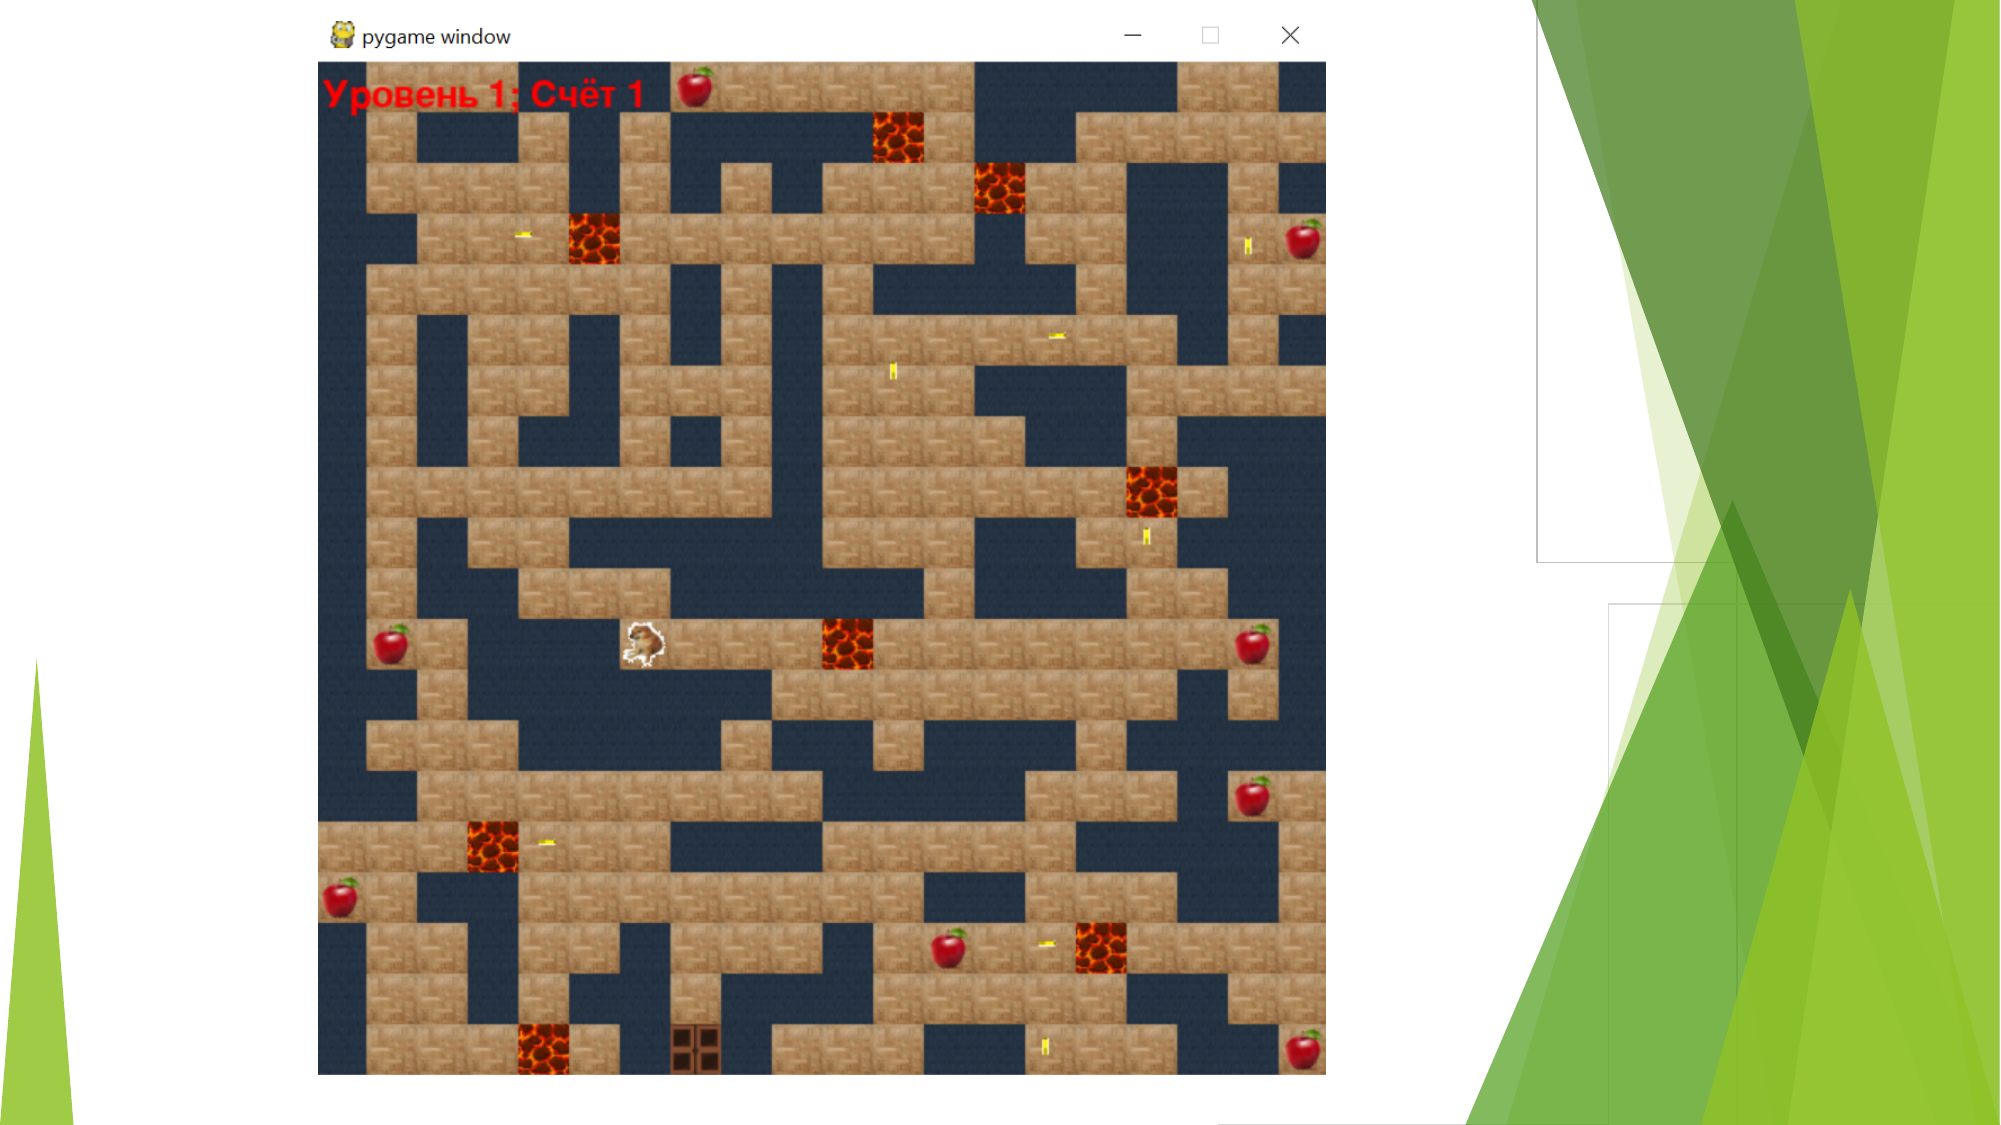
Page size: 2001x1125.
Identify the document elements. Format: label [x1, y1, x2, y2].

picture [318, 11, 1326, 1075]
